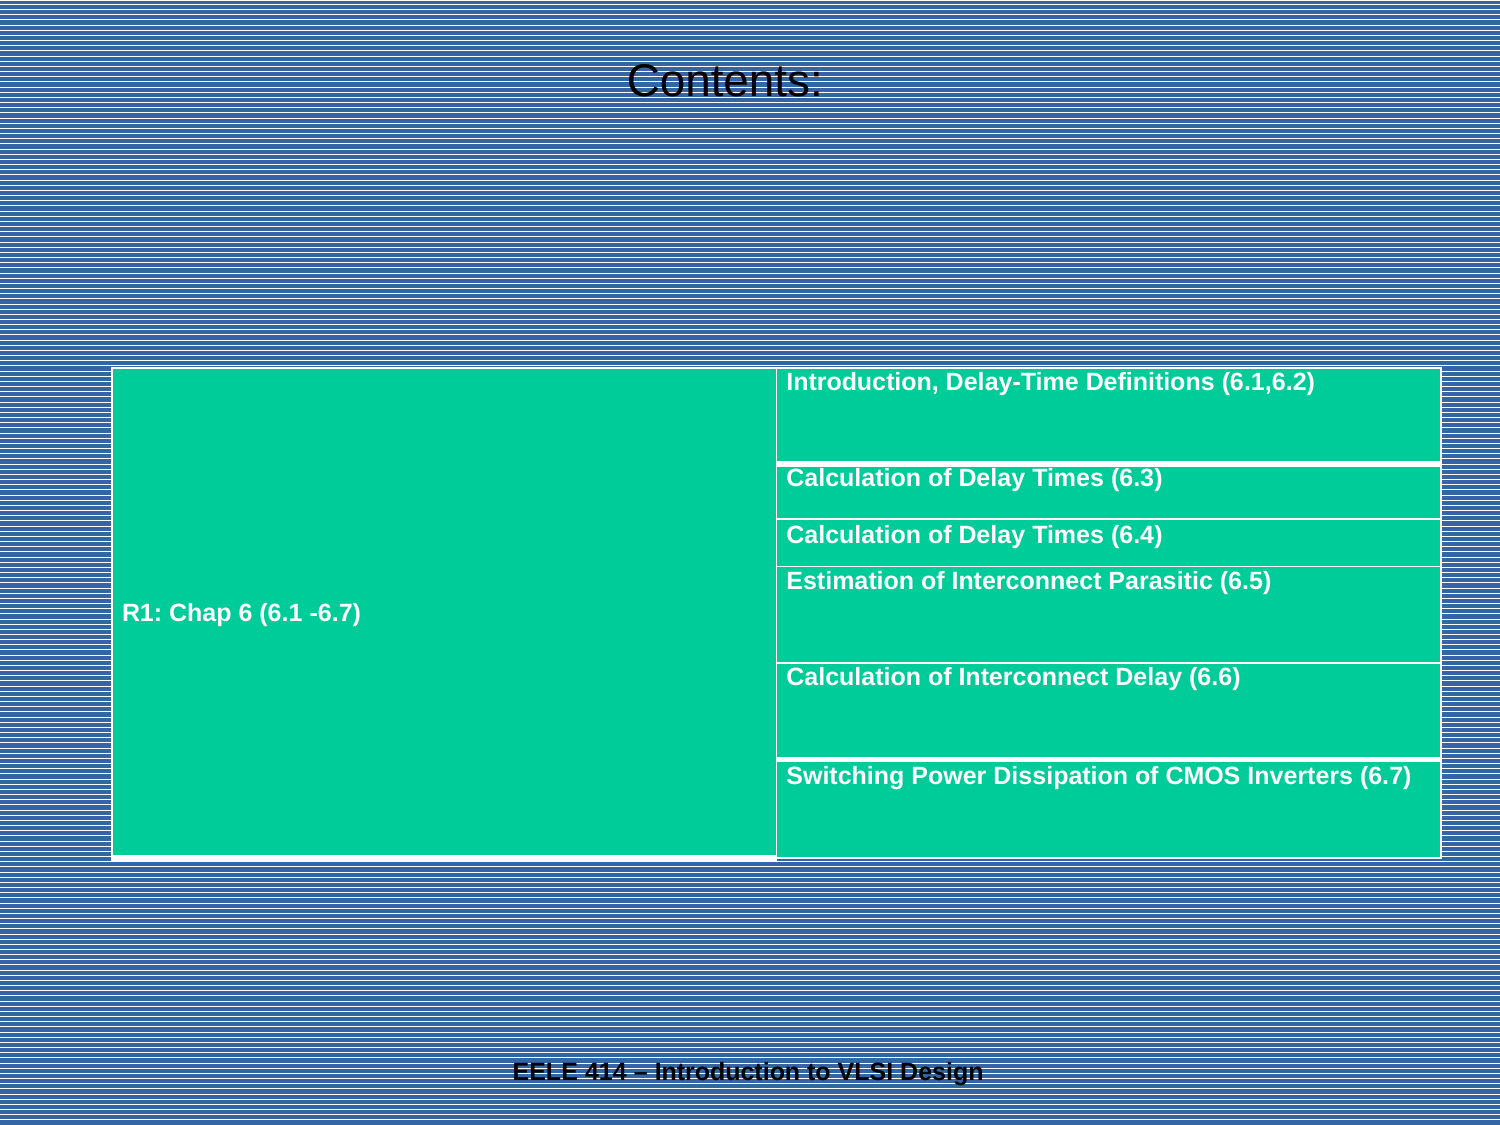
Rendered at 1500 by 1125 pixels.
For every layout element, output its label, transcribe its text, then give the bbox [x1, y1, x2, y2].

table_cell Calculation of Interconnect Delay (6.6) [777, 664, 1440, 757]
table_cell Calculation of Delay Times (6.3) [777, 467, 1440, 518]
table_header R1: Chap 6 (6.1 -6.7) [113, 369, 776, 855]
table_cell Estimation of Interconnect Parasitic (6.5) [777, 567, 1440, 662]
table_cell Switching Power Dissipation of CMOS Inverters (6.7) [777, 762, 1440, 857]
table_header Introduction, Delay-Time Definitions (6.1,6.2) [777, 369, 1440, 461]
title Contents: [87, 37, 1363, 120]
table_cell Calculation of Delay Times (6.4) [777, 520, 1440, 566]
